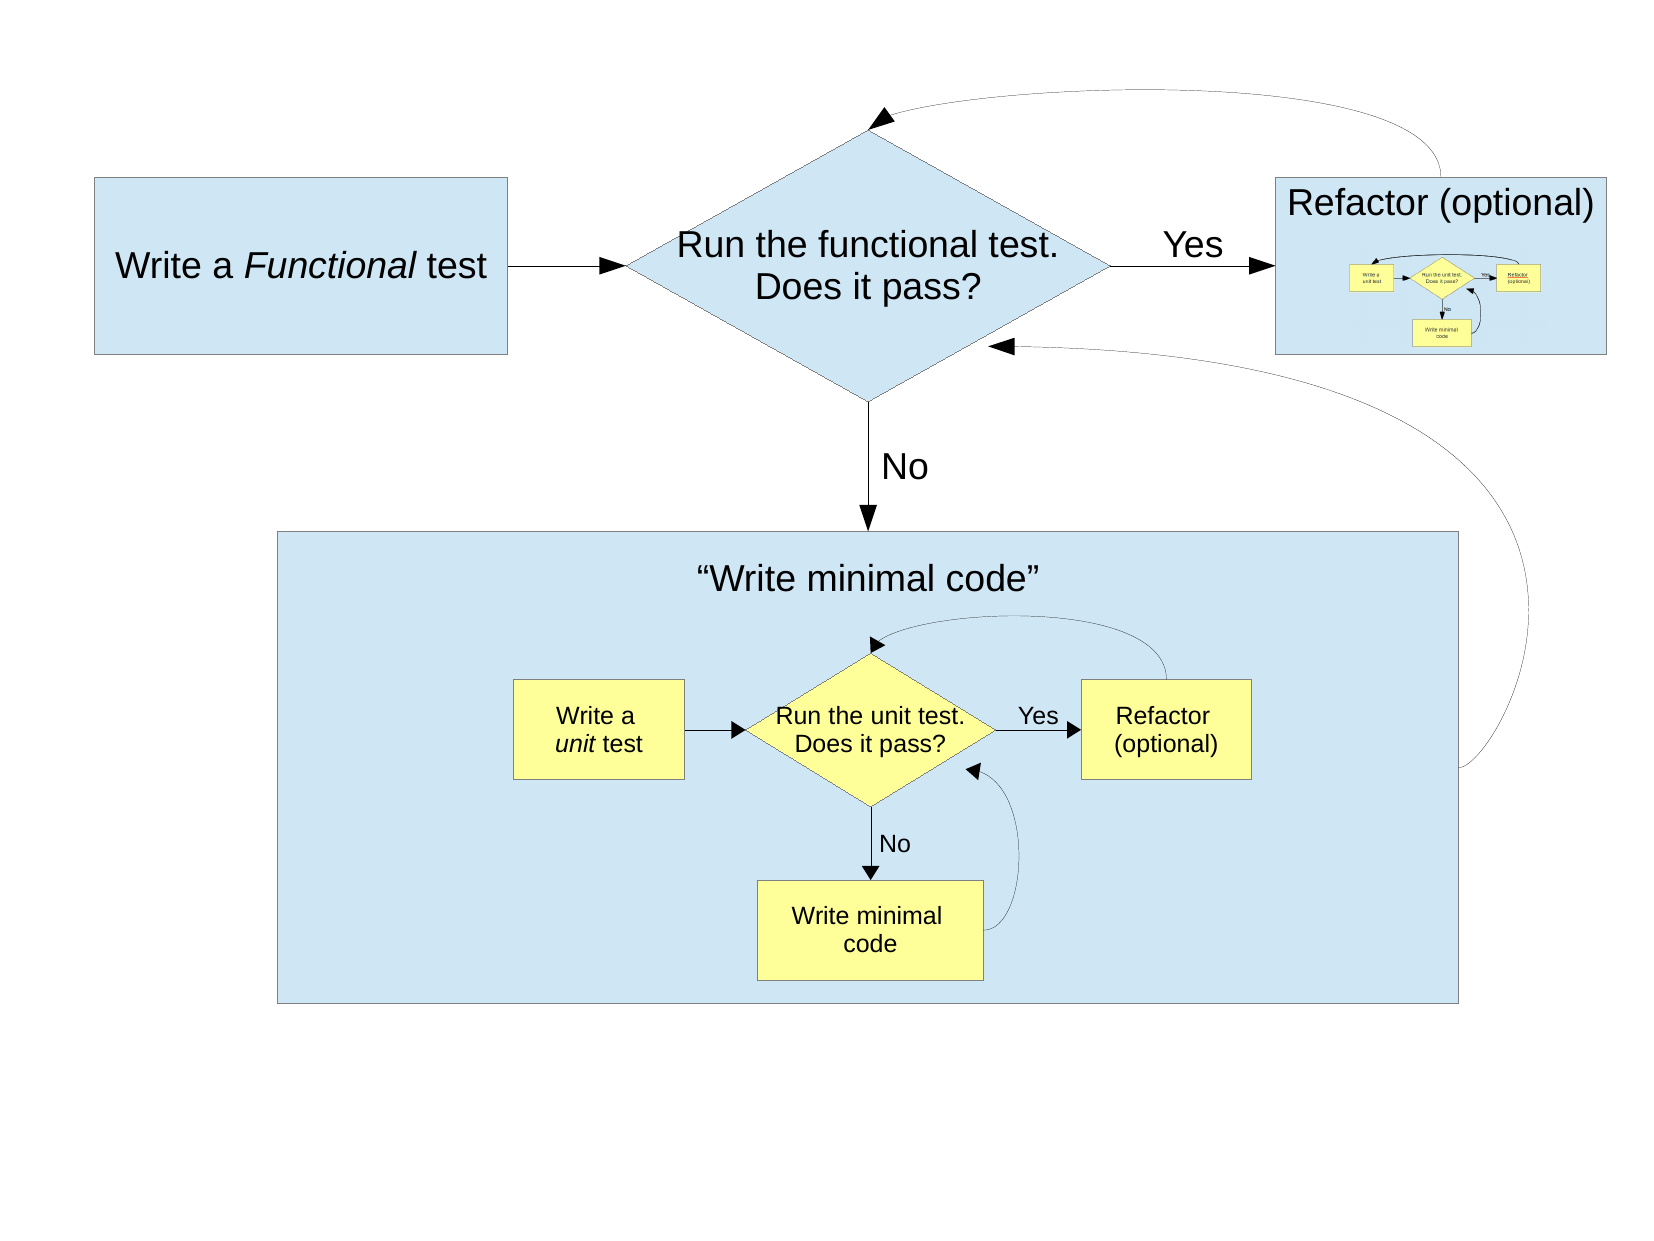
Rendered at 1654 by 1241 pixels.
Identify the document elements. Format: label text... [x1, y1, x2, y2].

text_box Refactor (optional) [1275, 177, 1607, 355]
text_box Write minimal code [757, 880, 984, 981]
text_box Run the unit test. Does it pass? [746, 653, 996, 807]
text_box Write a unit test [513, 679, 685, 780]
picture [1346, 247, 1546, 348]
text_box Run the functional test. Does it pass? [626, 129, 1111, 402]
text_box “Write minimal code” [277, 531, 1459, 1004]
text_box Write a Functional test [94, 177, 508, 355]
text_box Refactor (optional) [1081, 679, 1252, 780]
